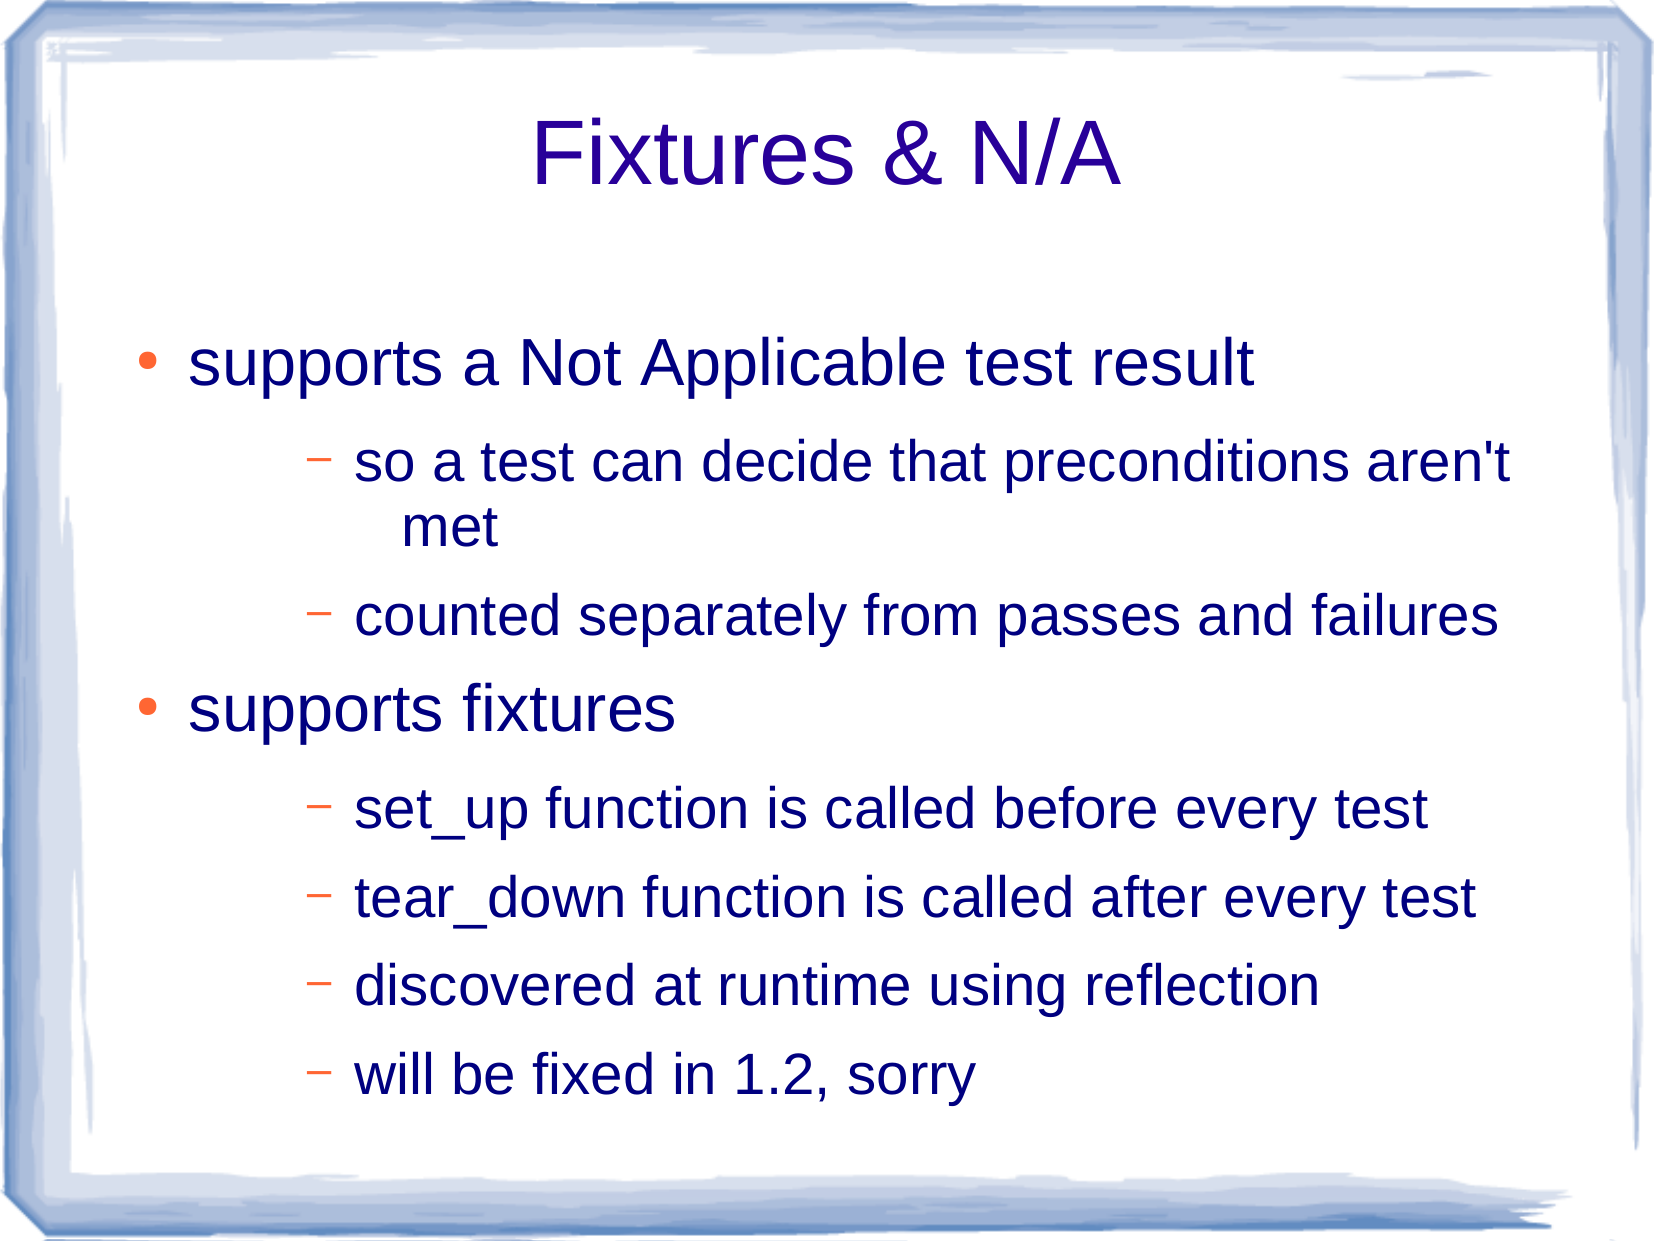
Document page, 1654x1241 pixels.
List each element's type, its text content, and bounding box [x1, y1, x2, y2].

list supports a Not Applicable test result so a test can decide that preconditions aren't met counted separately from passes and failures supports fixtures set_up function is called before every test tear_down function is called after every test discovered at runtime using reflection will be fixed in 1.2, sorry [118, 324, 1571, 1129]
picture [0, 0, 1654, 1241]
title Fixtures & N/A [82, 56, 1571, 250]
